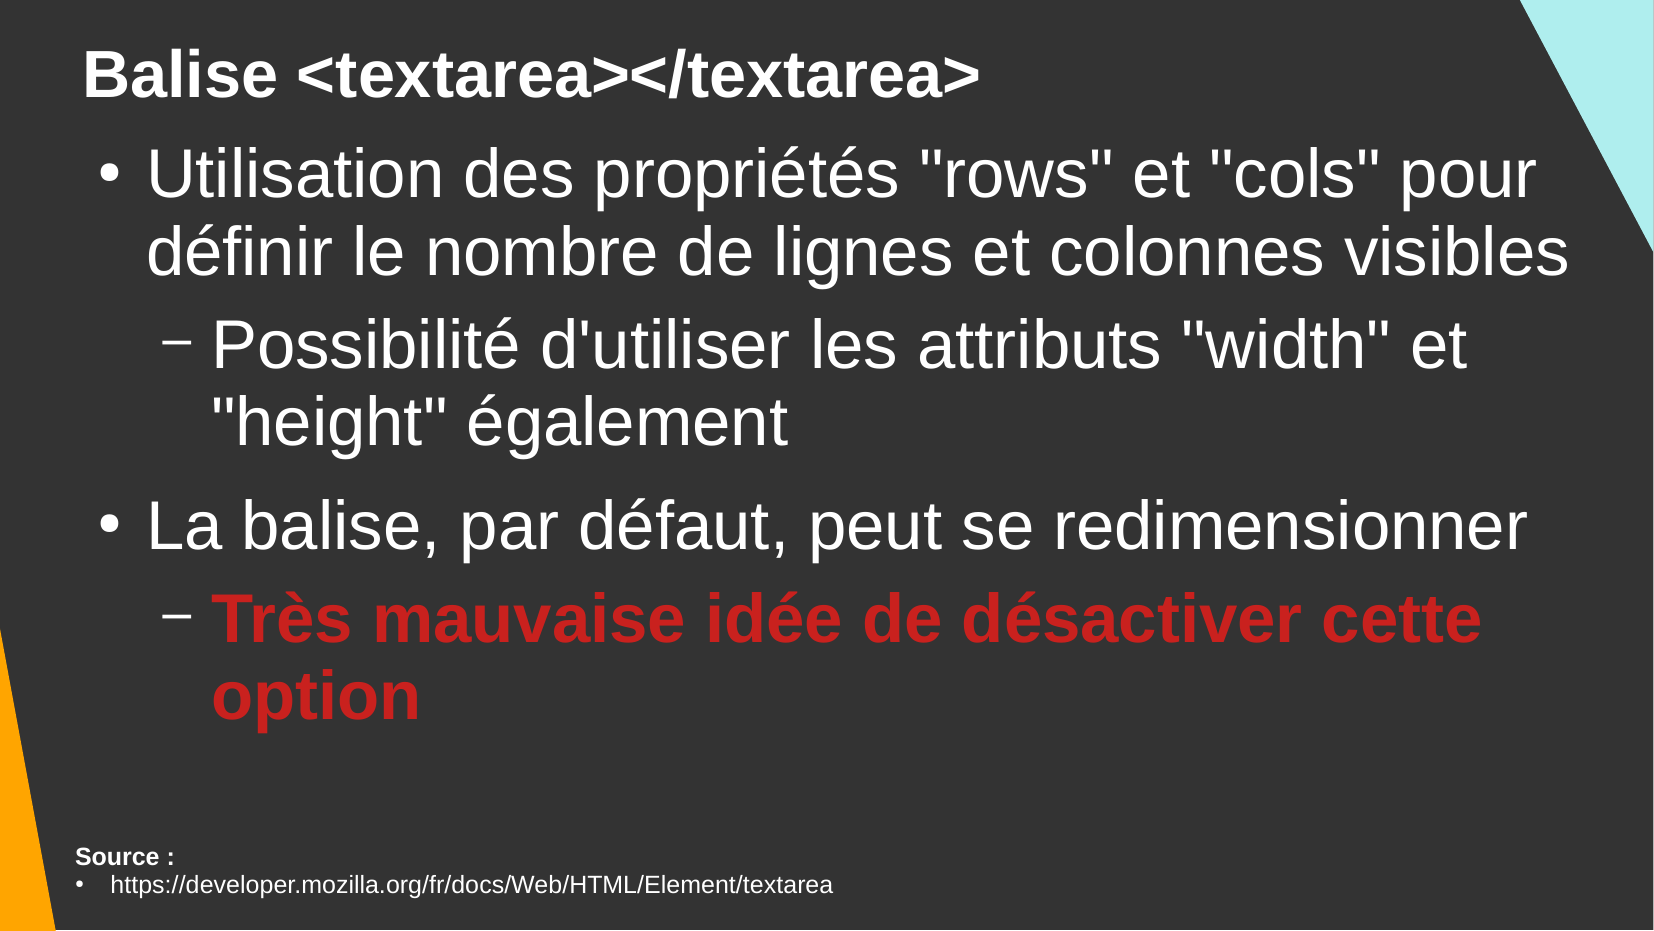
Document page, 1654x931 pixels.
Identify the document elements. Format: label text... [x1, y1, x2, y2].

text_box [0, 628, 56, 931]
title Balise <textarea></textarea> [82, 37, 1571, 114]
list Utilisation des propriétés "rows" et "cols" pour définir le nombre de lignes et colonnes visibles Possibilité d'utiliser les attributs "width" et "height" également La balise, par défaut, peut se redimensionner Très mauvaise idée de désactiver cette option [80, 135, 1605, 798]
text_box [1519, 0, 1654, 254]
text_box Source : https://developer.mozilla.org/fr/docs/Web/HTML/Element/textarea [60, 835, 1546, 907]
